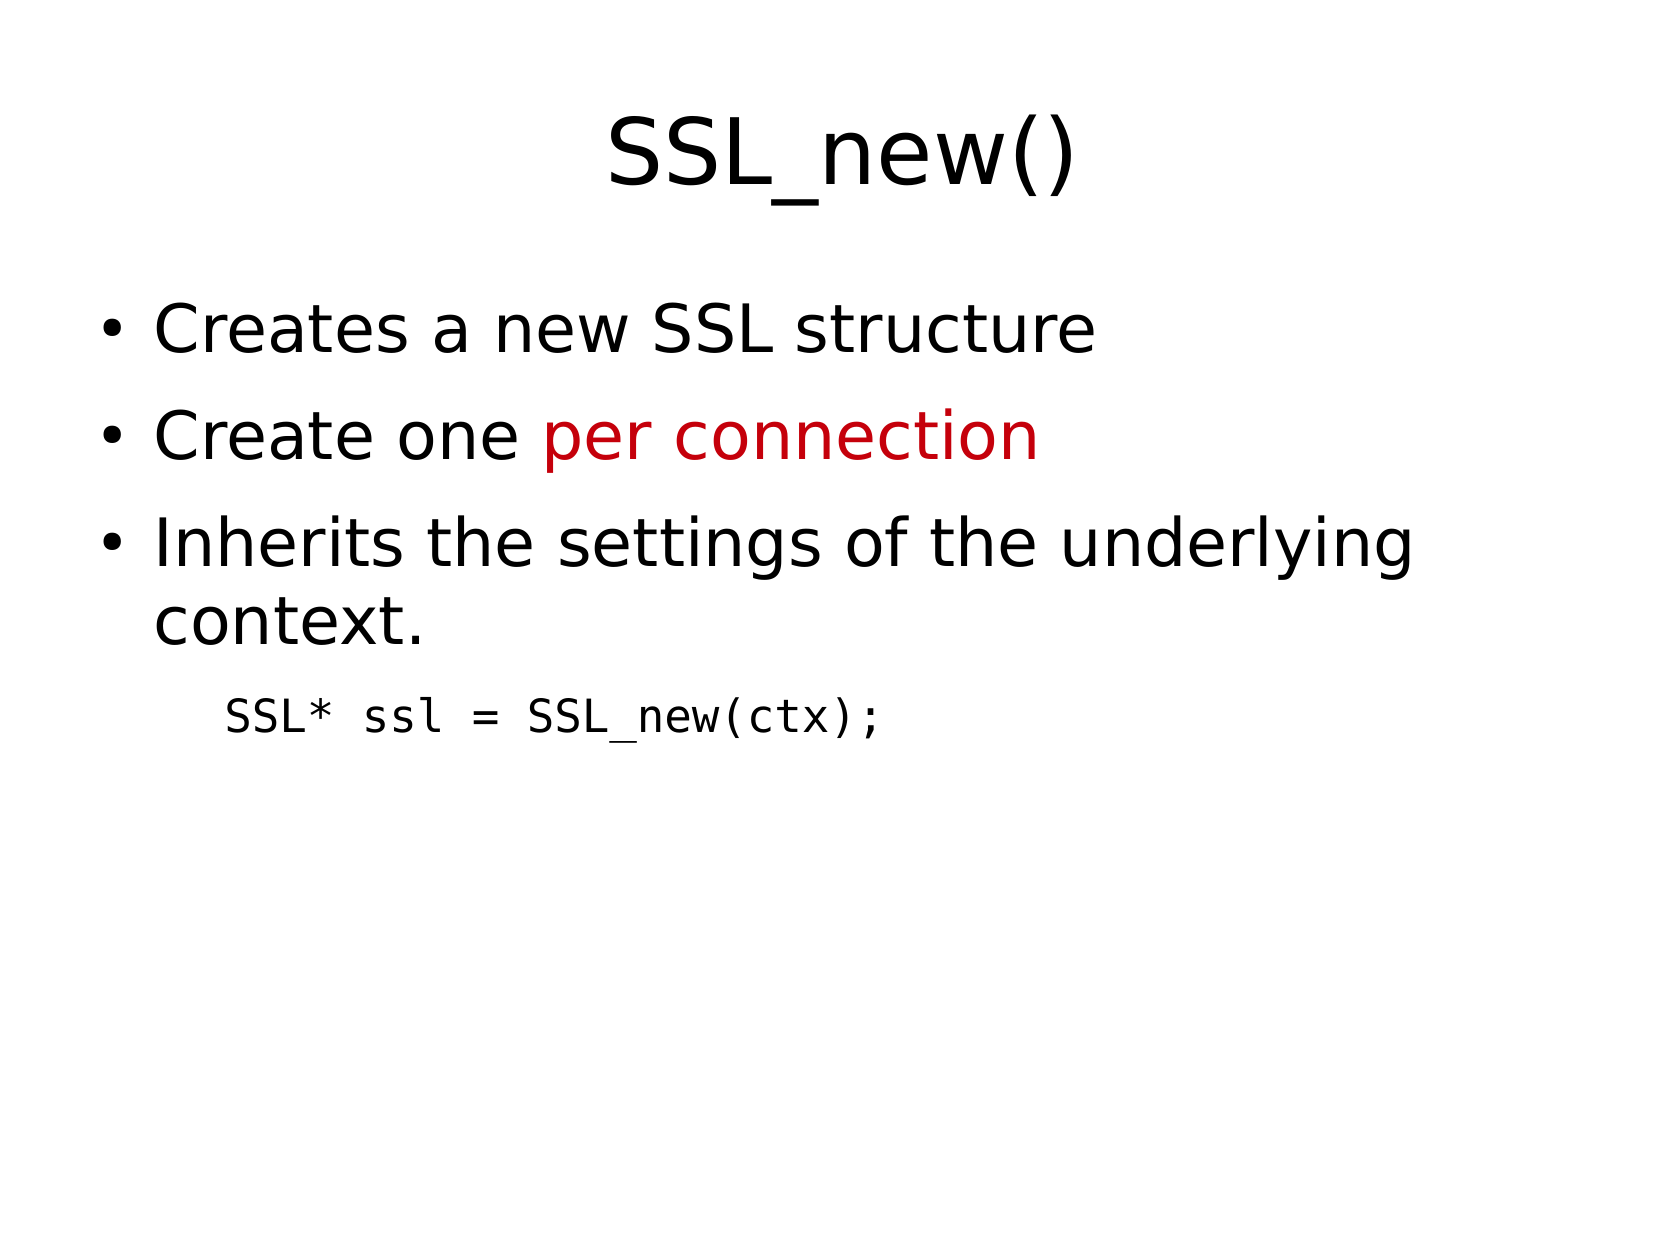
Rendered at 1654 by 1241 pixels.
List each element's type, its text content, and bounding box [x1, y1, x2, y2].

title SSL_new() [82, 56, 1571, 250]
list Creates a new SSL structure Create one per connection Inherits the settings of the underlying context. SSL* ssl = SSL_new(ctx); [82, 290, 1571, 1109]
